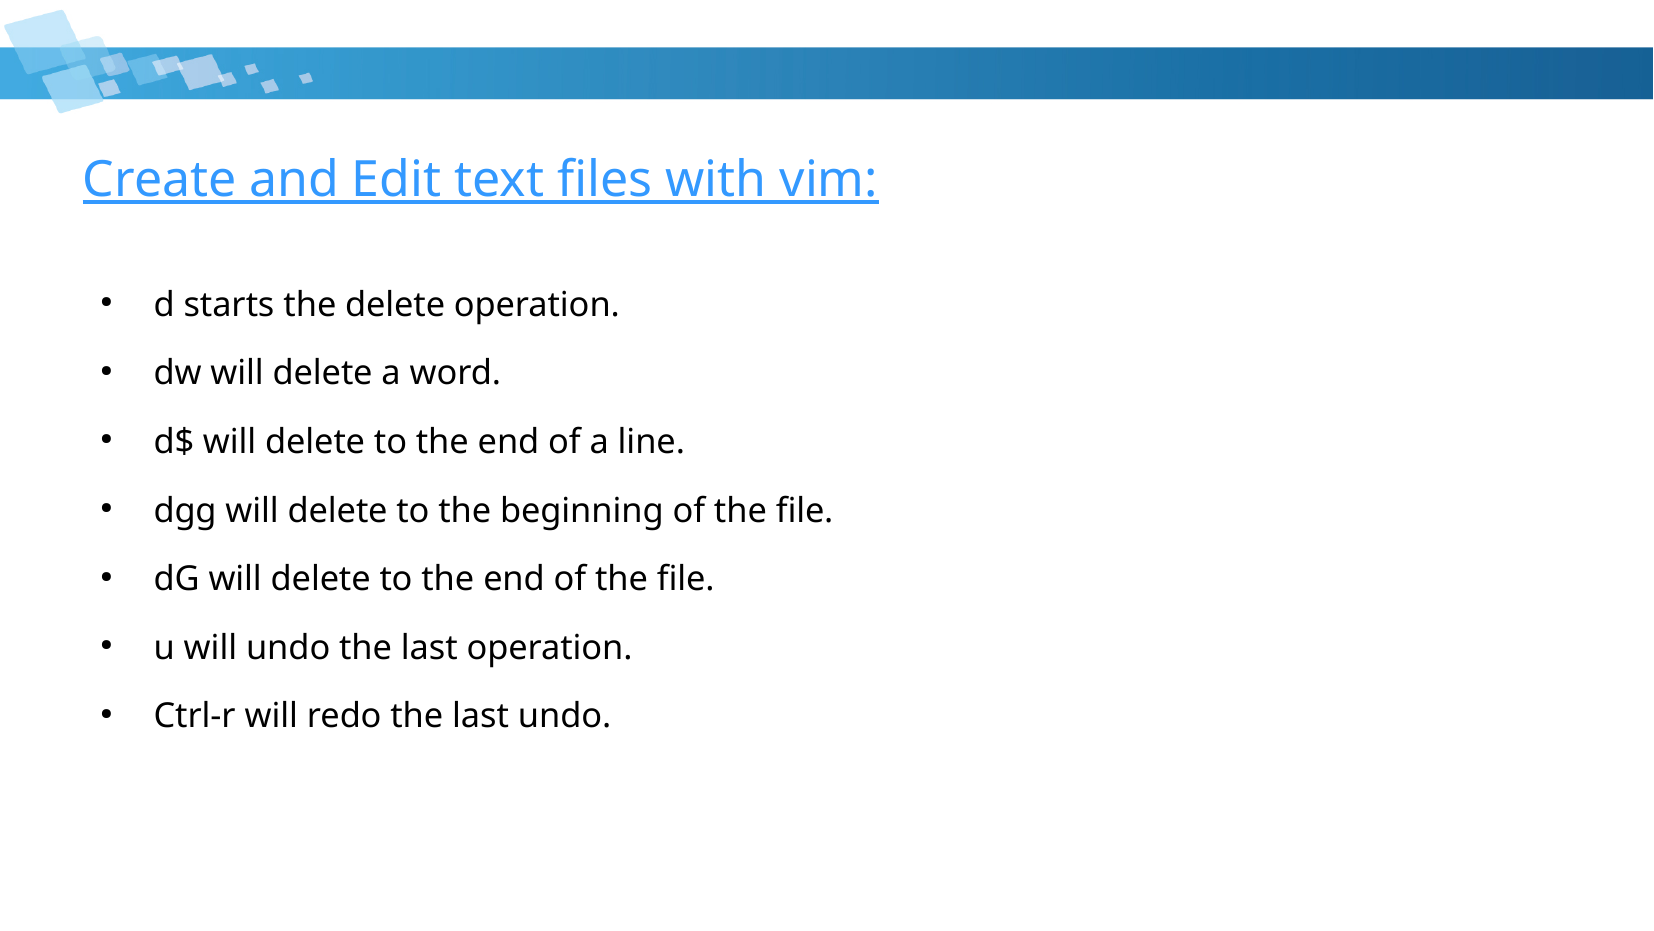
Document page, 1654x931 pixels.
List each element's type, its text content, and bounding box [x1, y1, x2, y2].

title Create and Edit text files with vim: [82, 99, 1571, 255]
picture [0, 0, 1653, 929]
list d starts the delete operation. dw will delete a word. d$ will delete to the end of a line. dgg will delete to the beginning of the file. dG will delete to the end of the file. u will undo the last operation. Ctrl-r will redo the last undo. [82, 279, 1571, 820]
